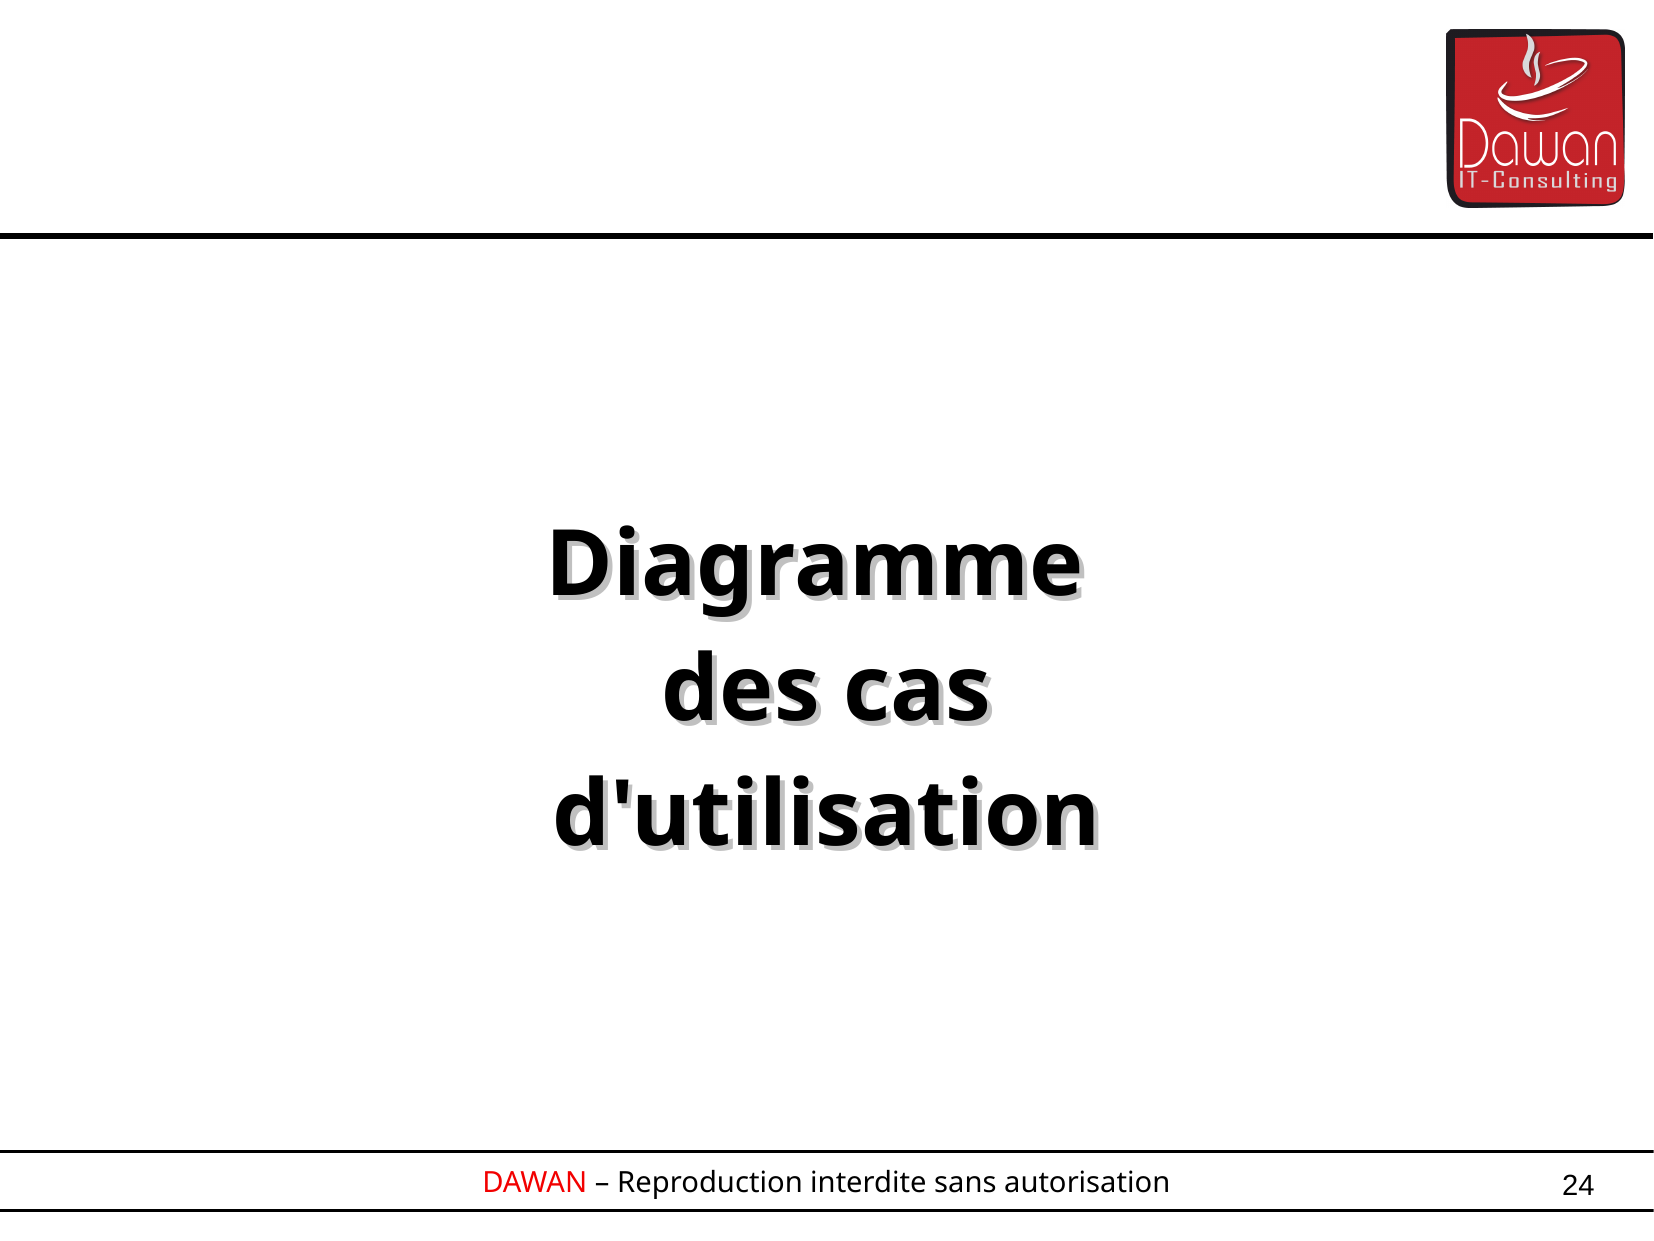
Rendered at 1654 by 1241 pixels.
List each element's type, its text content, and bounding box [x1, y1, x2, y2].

text_box Diagramme des cas d'utilisation [383, 489, 1270, 751]
picture [1446, 29, 1625, 208]
